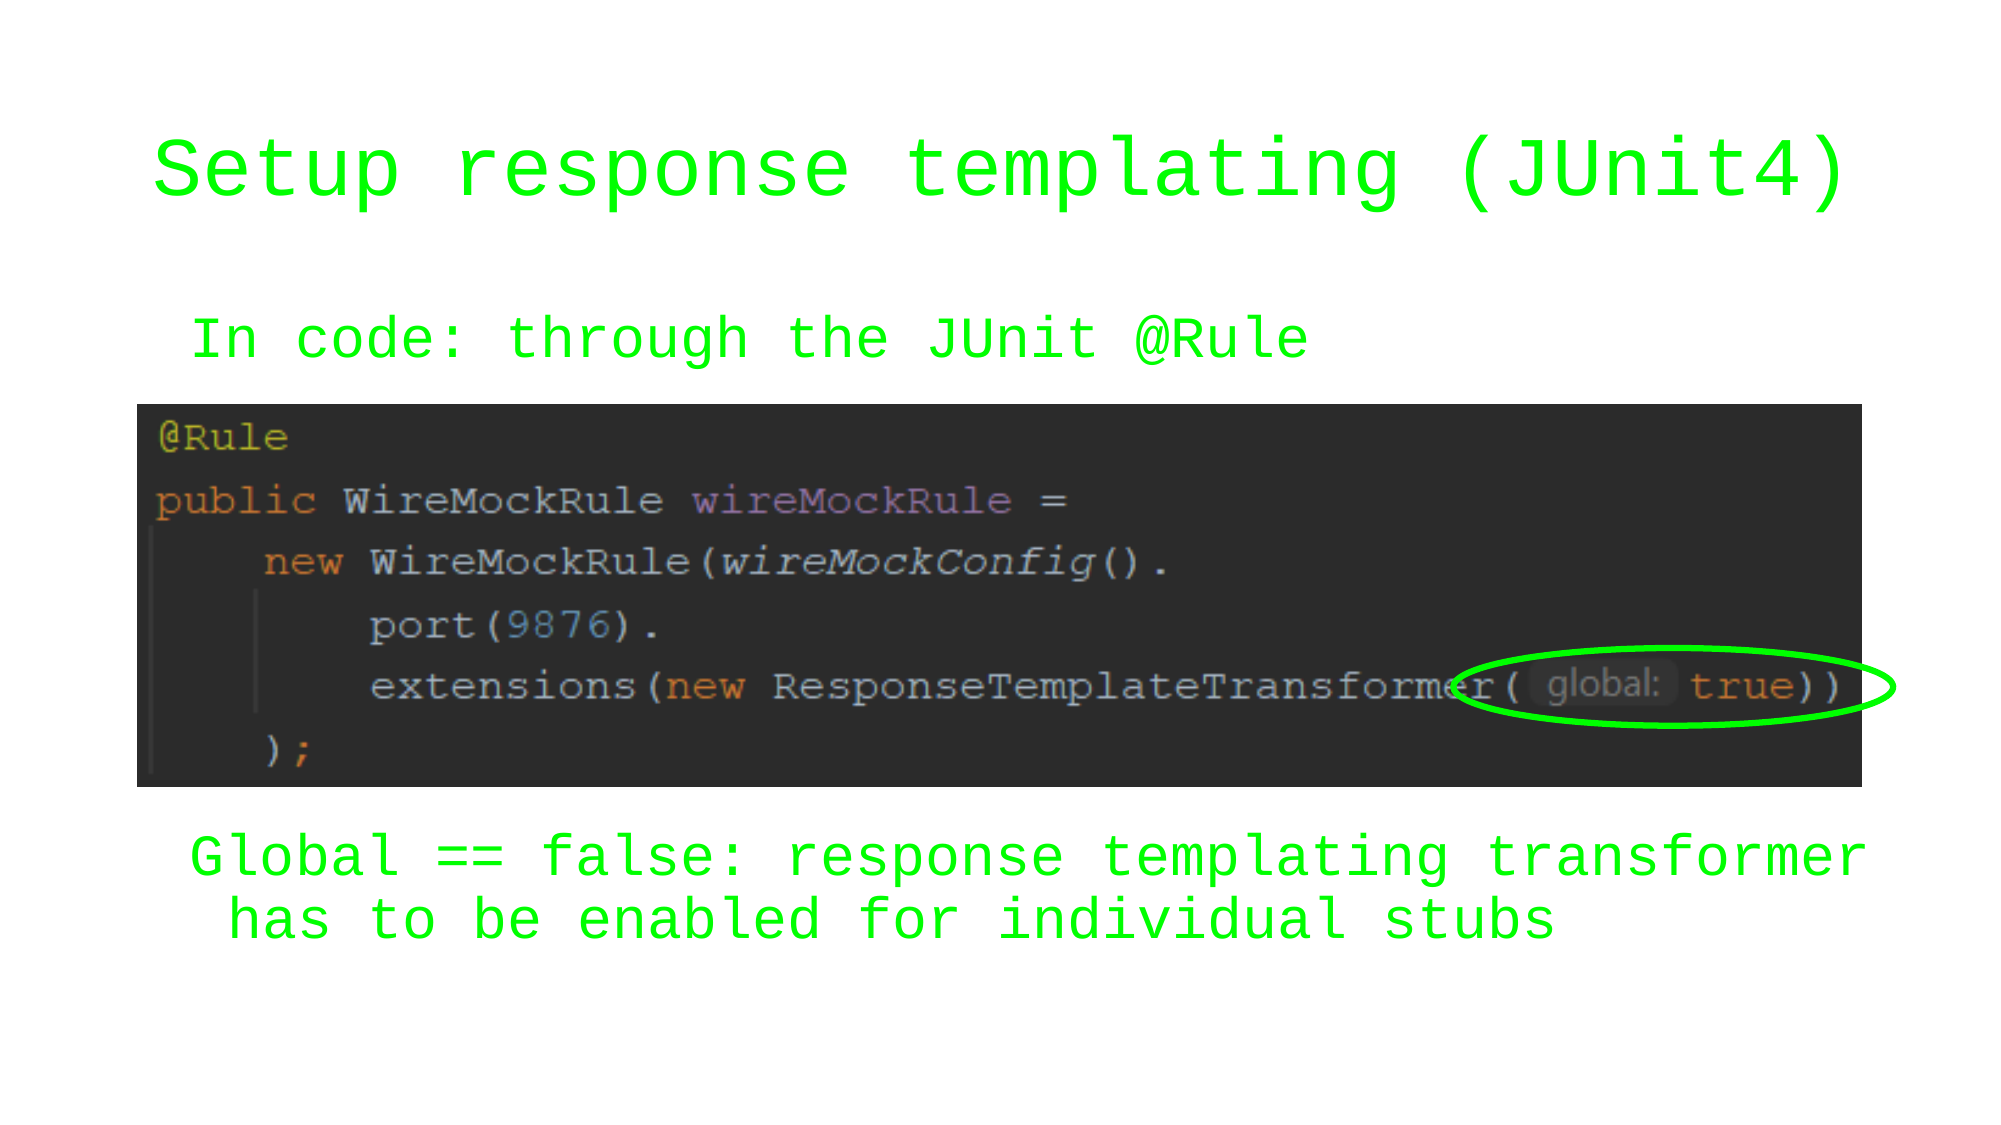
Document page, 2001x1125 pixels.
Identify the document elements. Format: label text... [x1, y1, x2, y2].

list In code: through the JUnit @Rule Global == false: response templating transformer has to be enabled for individual stubs [137, 299, 1966, 1014]
title Setup response templating (JUnit4) [137, 59, 1966, 278]
picture [1457, 652, 1862, 722]
picture [137, 404, 1862, 787]
